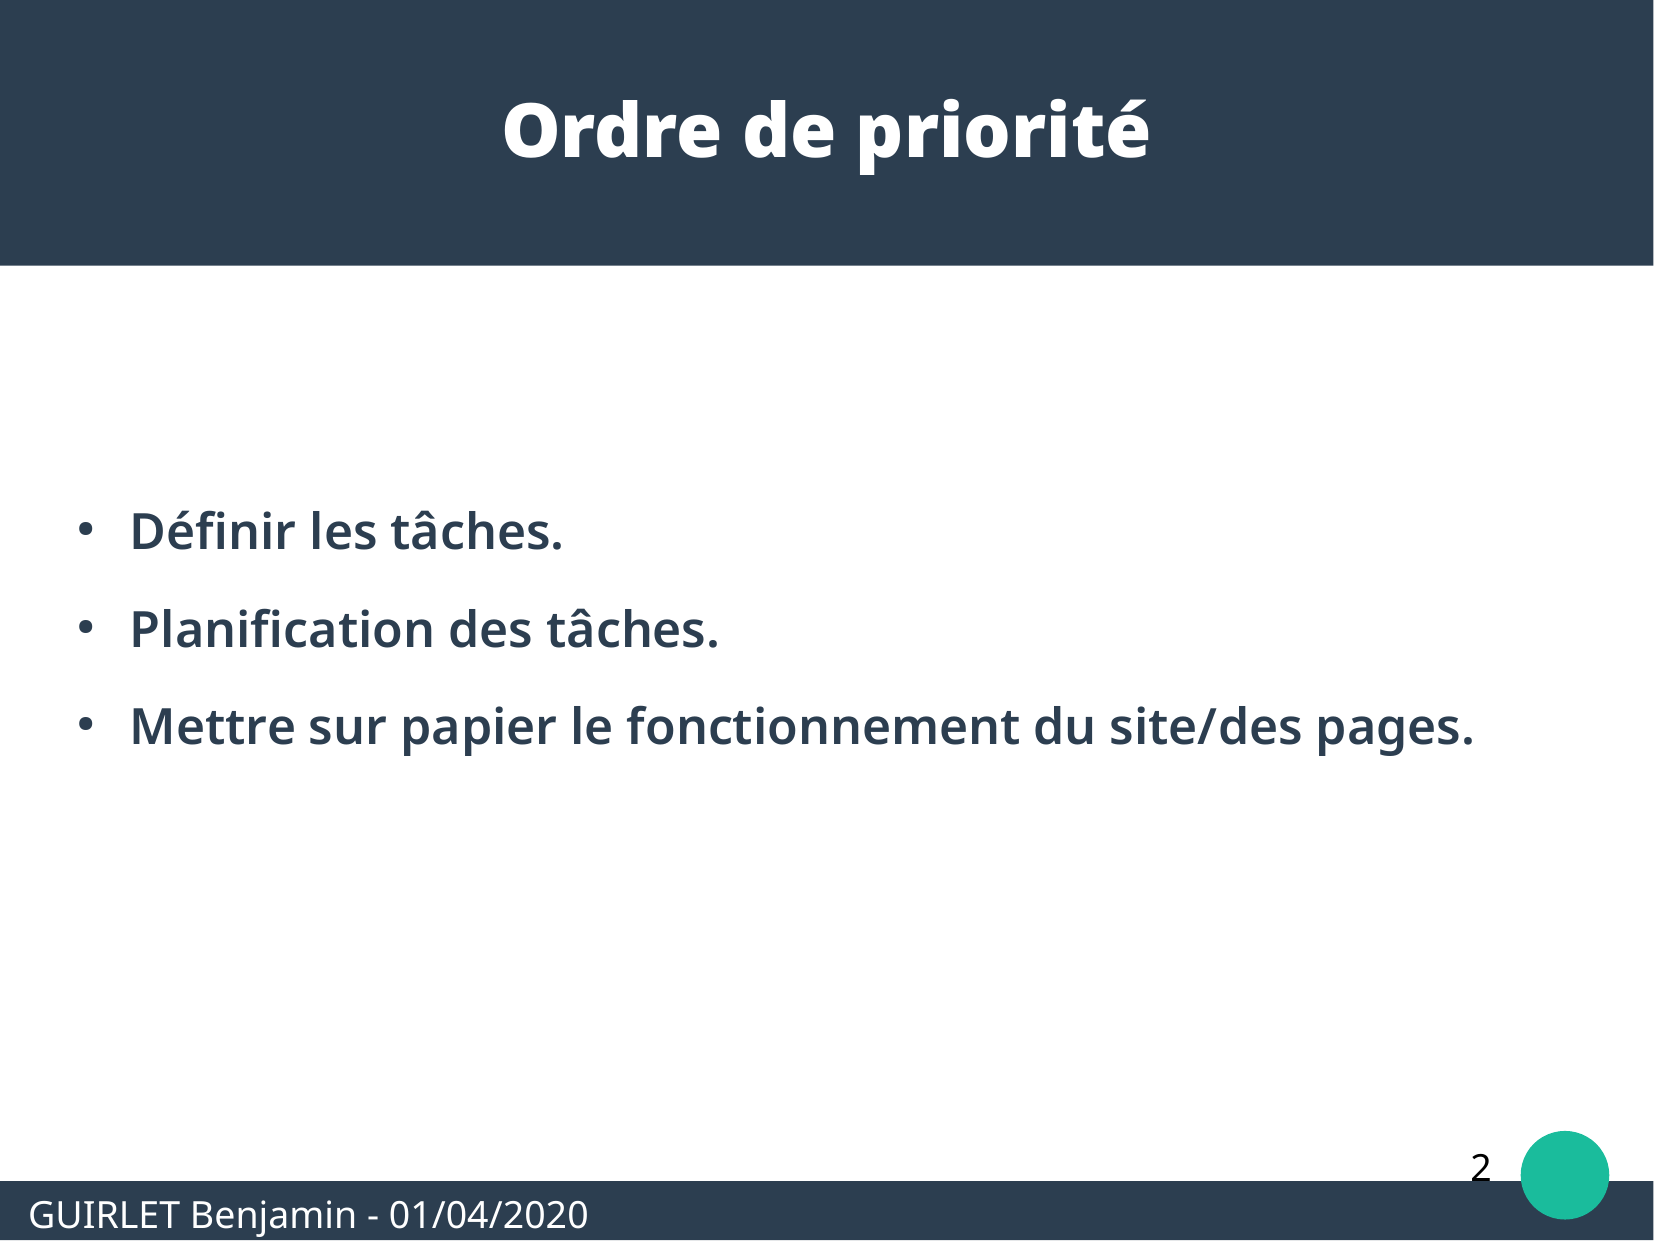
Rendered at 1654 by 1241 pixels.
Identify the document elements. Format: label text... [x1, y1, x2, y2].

text_box GUIRLET Benjamin - 01/04/2020 [13, 1181, 628, 1241]
title Ordre de priorité [59, 49, 1595, 207]
list Définir les tâches. Planification des tâches. Mettre sur papier le fonctionnement du site/des pages. [59, 496, 1595, 1152]
text_box <numéro> [1467, 1133, 1654, 1212]
